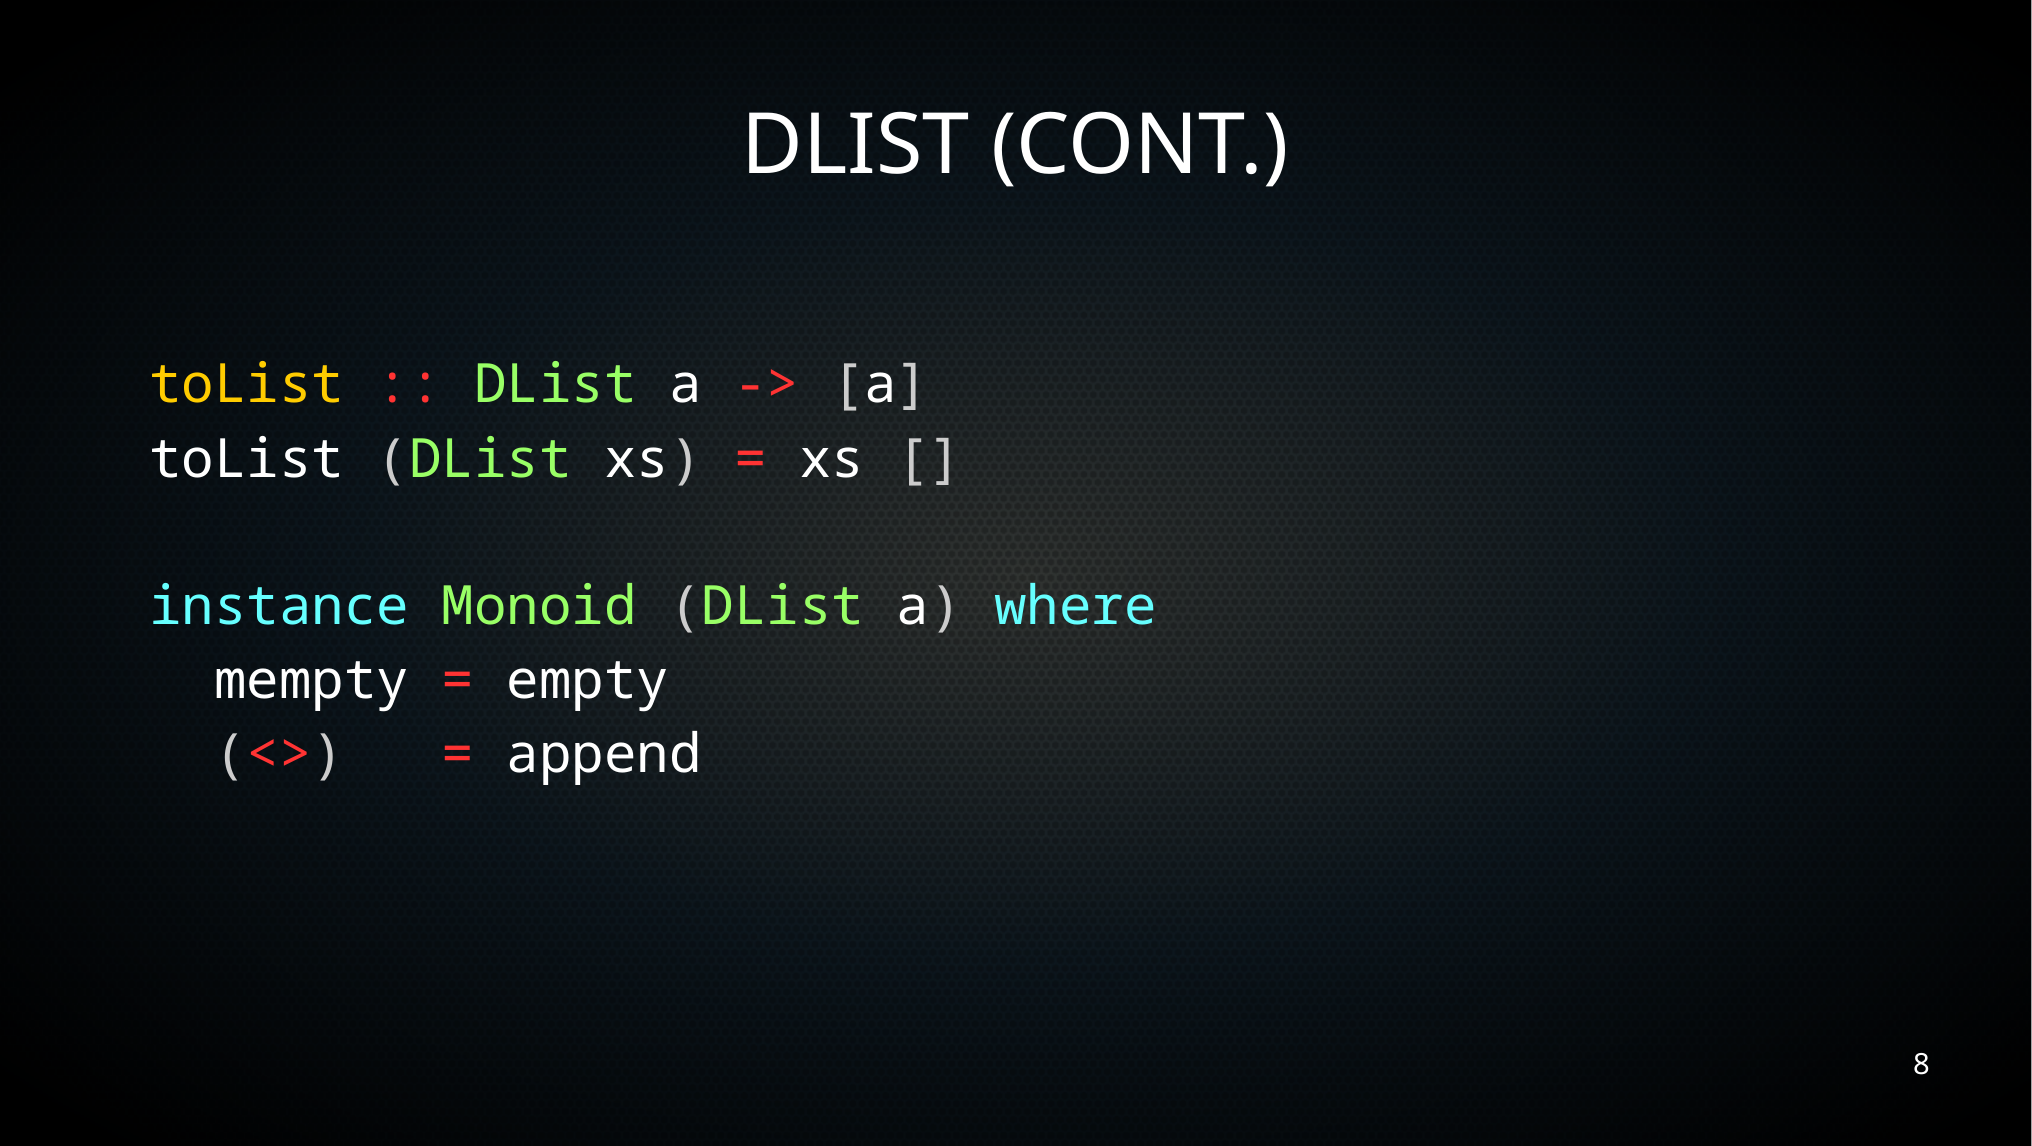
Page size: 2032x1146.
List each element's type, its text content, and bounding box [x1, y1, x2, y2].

picture [0, 0, 2032, 1146]
subtitle toList :: DList a -> [a] toList (DList xs) = xs [] instance Monoid (DList a) where mempty = empty (<>) = append [149, 366, 1890, 768]
title DLIST (CONT.) [101, 45, 1930, 237]
